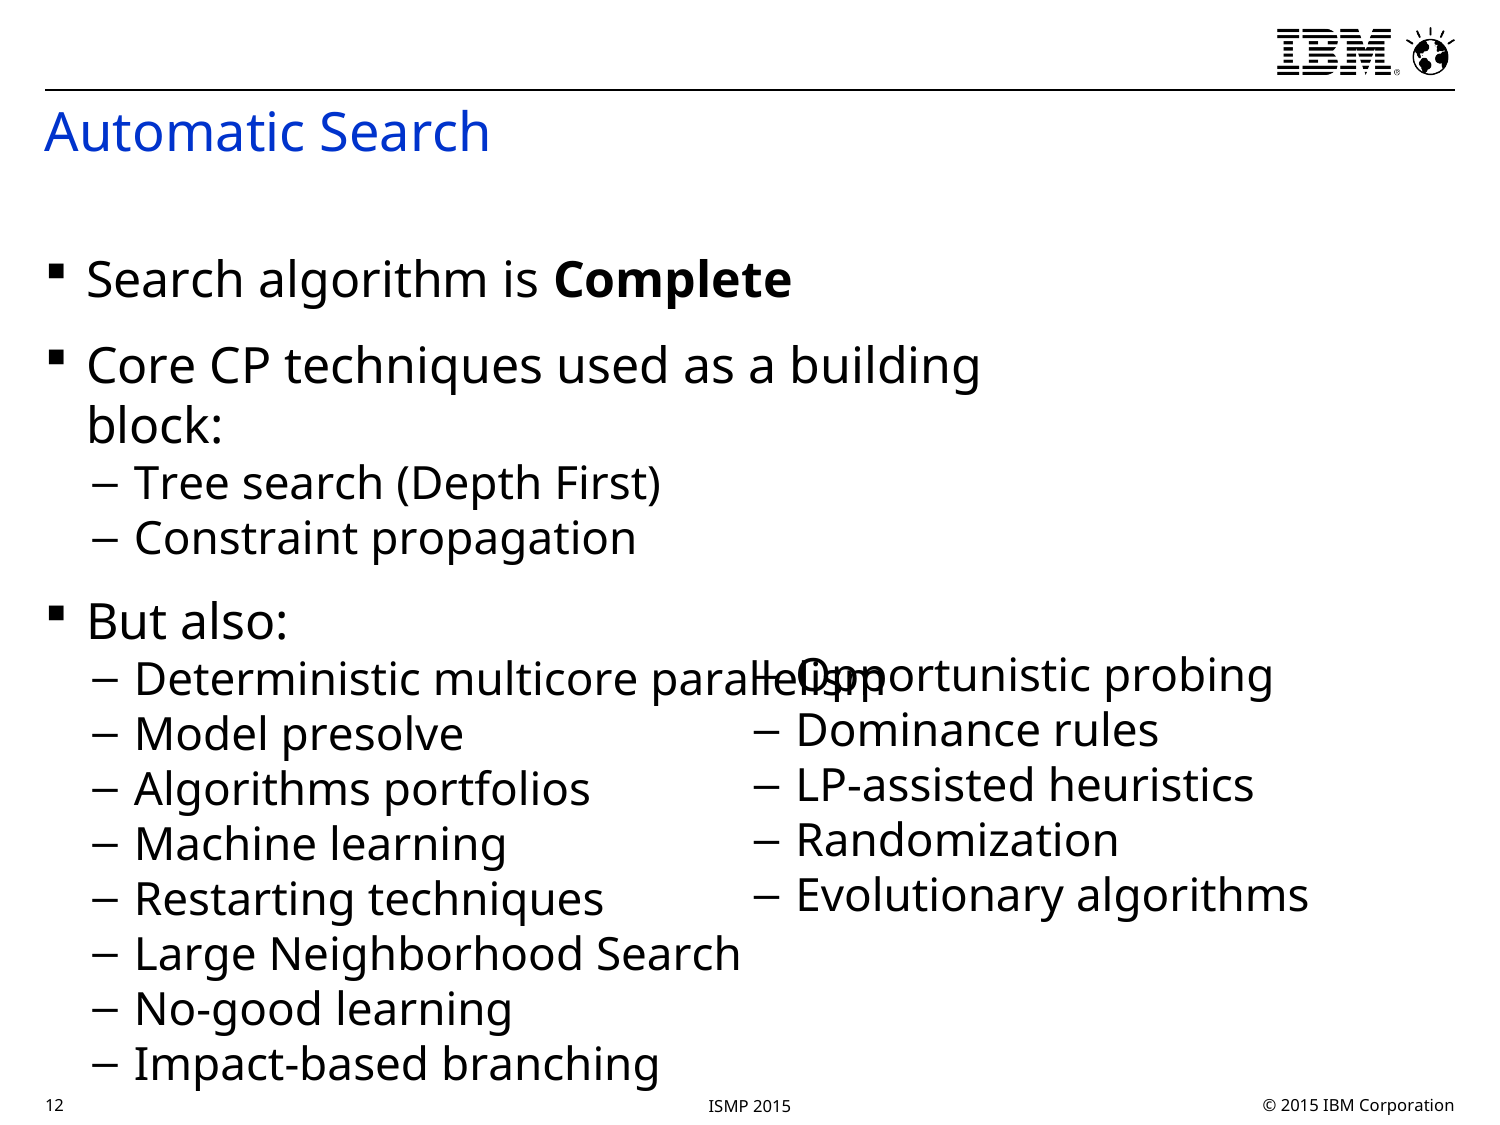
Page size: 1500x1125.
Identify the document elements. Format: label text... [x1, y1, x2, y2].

title Automatic Search [29, 97, 1455, 203]
list Opportunistic probing Dominance rules LP-assisted heuristics Randomization Evolutionary algorithms [691, 588, 1390, 979]
picture [1260, 10, 1468, 90]
list Search algorithm is Complete Core CP techniques used as a building block: Tree search (Depth First) Constraint propagation But also: Deterministic multicore parallelism Model presolve Algorithms portfolios Machine learning Restarting techniques Large Neighborhood Search No-good learning Impact-based branching [29, 239, 1081, 1125]
